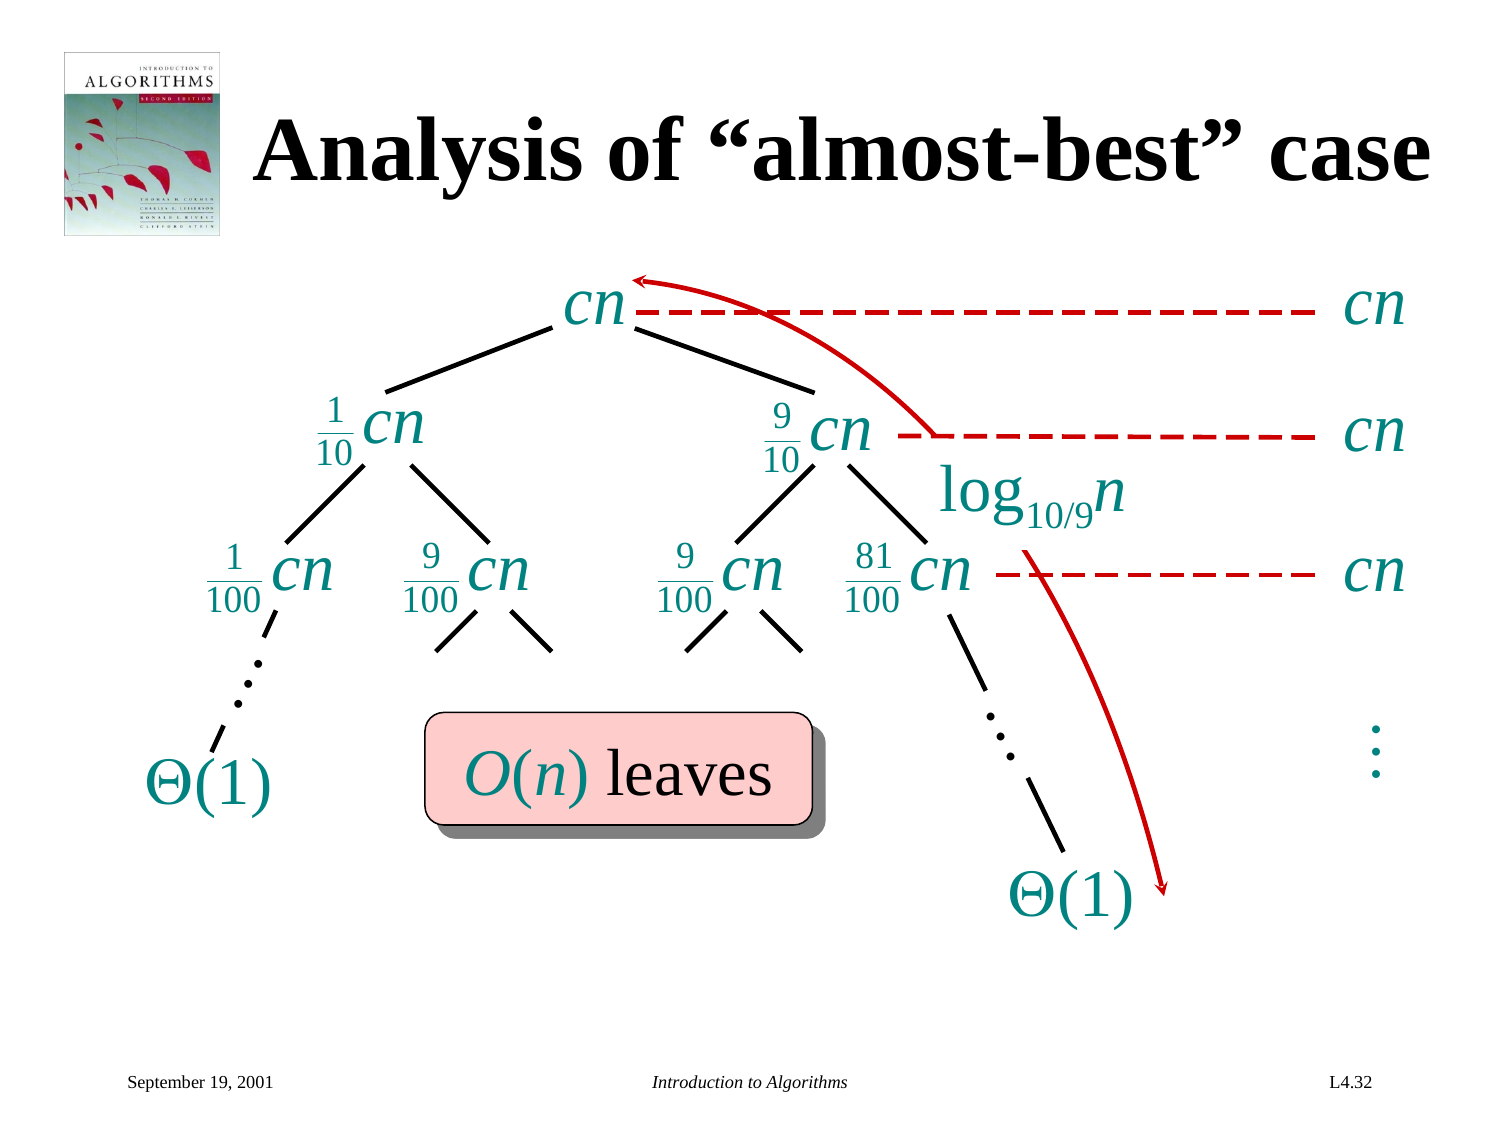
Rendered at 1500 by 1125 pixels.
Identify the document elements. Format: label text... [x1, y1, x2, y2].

text_box O(n) leaves [424, 712, 813, 826]
text_box … [958, 662, 1087, 792]
text_box September 19, 2001 [112, 1062, 426, 1101]
chart [841, 535, 976, 617]
title Analysis of “almost-best” case [237, 49, 1475, 238]
chart [560, 287, 628, 330]
text_box log10/9n [899, 437, 1168, 550]
text_box … [1304, 703, 1401, 800]
chart [203, 535, 337, 617]
text_box Introduction to Algorithms [512, 1062, 988, 1101]
text_box … [163, 608, 292, 738]
chart [1341, 555, 1409, 597]
chart [760, 395, 876, 477]
text_box (1) [130, 729, 288, 826]
chart [399, 535, 534, 617]
chart [313, 387, 429, 470]
picture [64, 52, 220, 236]
chart [1341, 415, 1409, 457]
text_box (1) [992, 842, 1150, 938]
chart [1341, 287, 1409, 330]
chart [654, 535, 788, 617]
text_box L4.<number> [1074, 1062, 1388, 1101]
